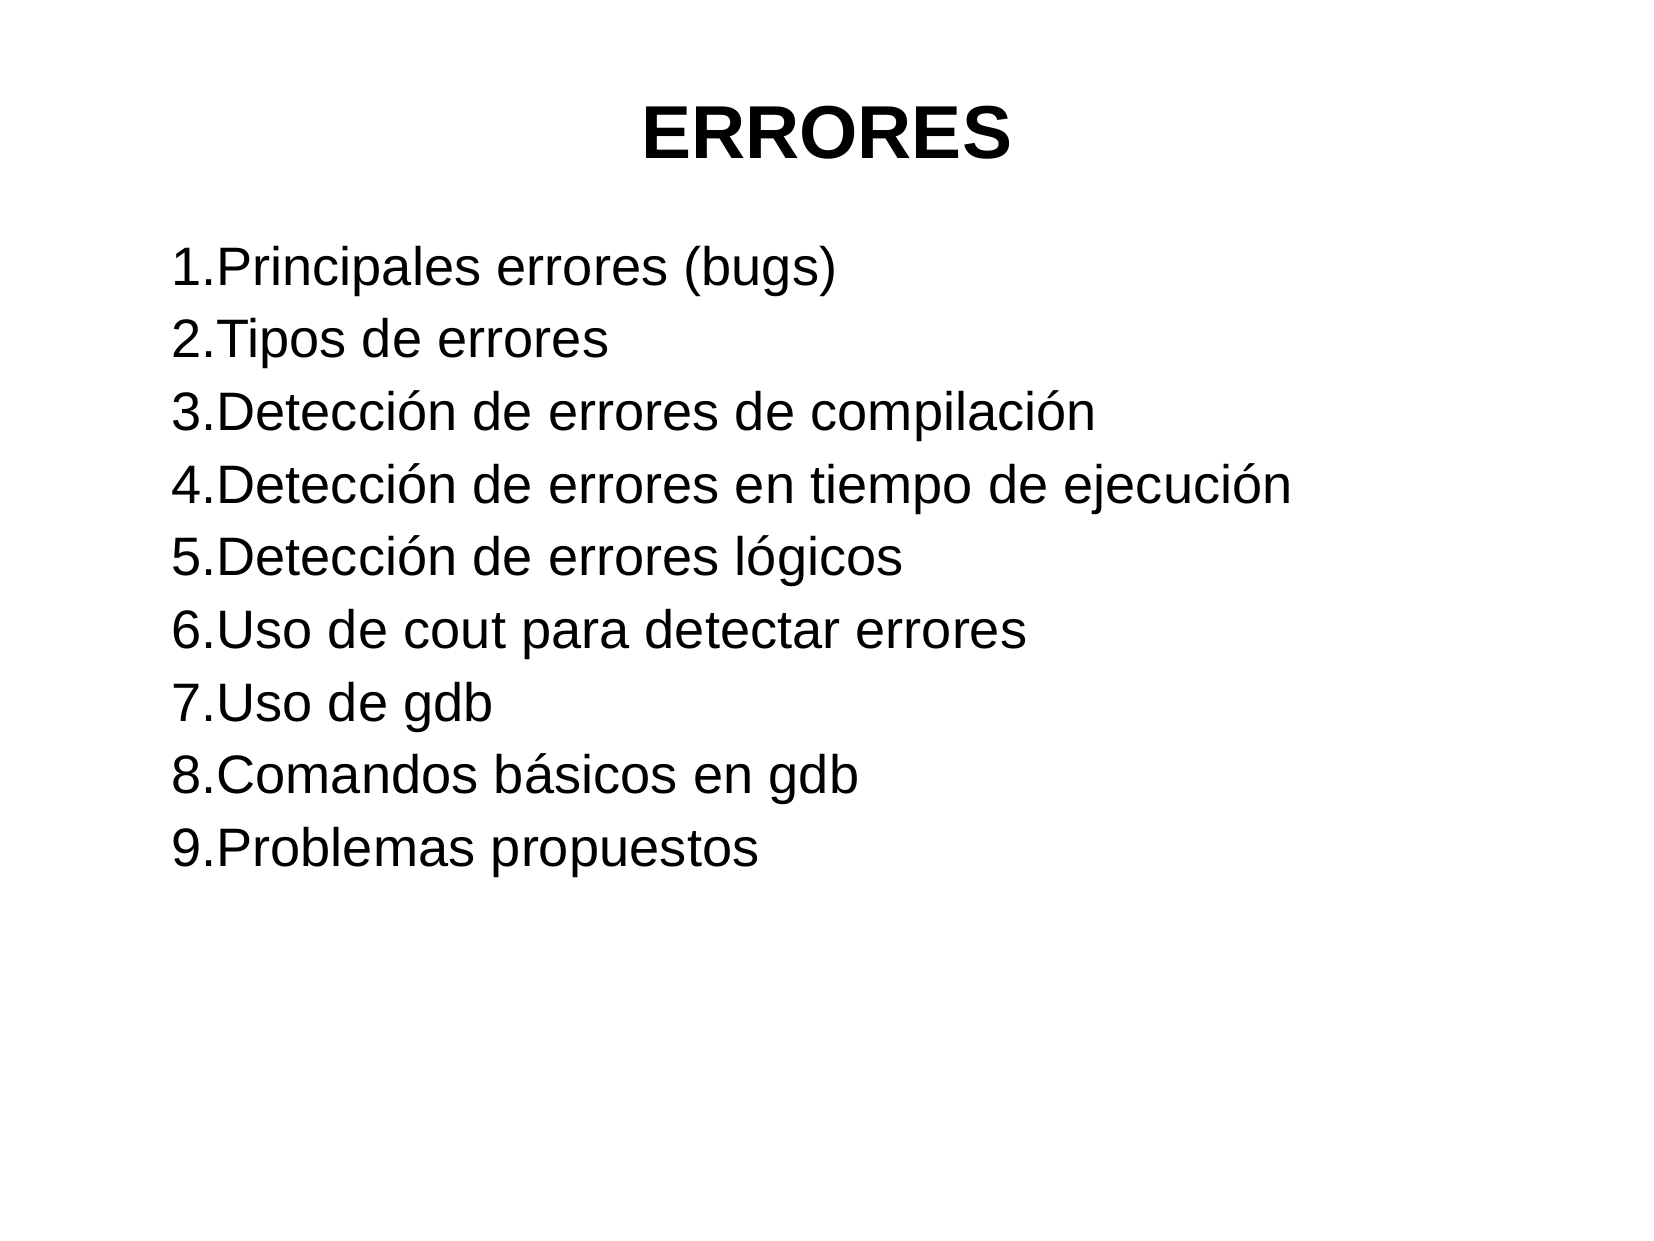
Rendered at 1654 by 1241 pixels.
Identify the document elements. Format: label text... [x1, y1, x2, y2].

title ERRORES [82, 29, 1571, 237]
subtitle Principales errores (bugs) Tipos de errores Detección de errores de compilación Detección de errores en tiempo de ejecución Detección de errores lógicos Uso de cout para detectar errores Uso de gdb Comandos básicos en gdb Problemas propuestos [171, 236, 1483, 1126]
